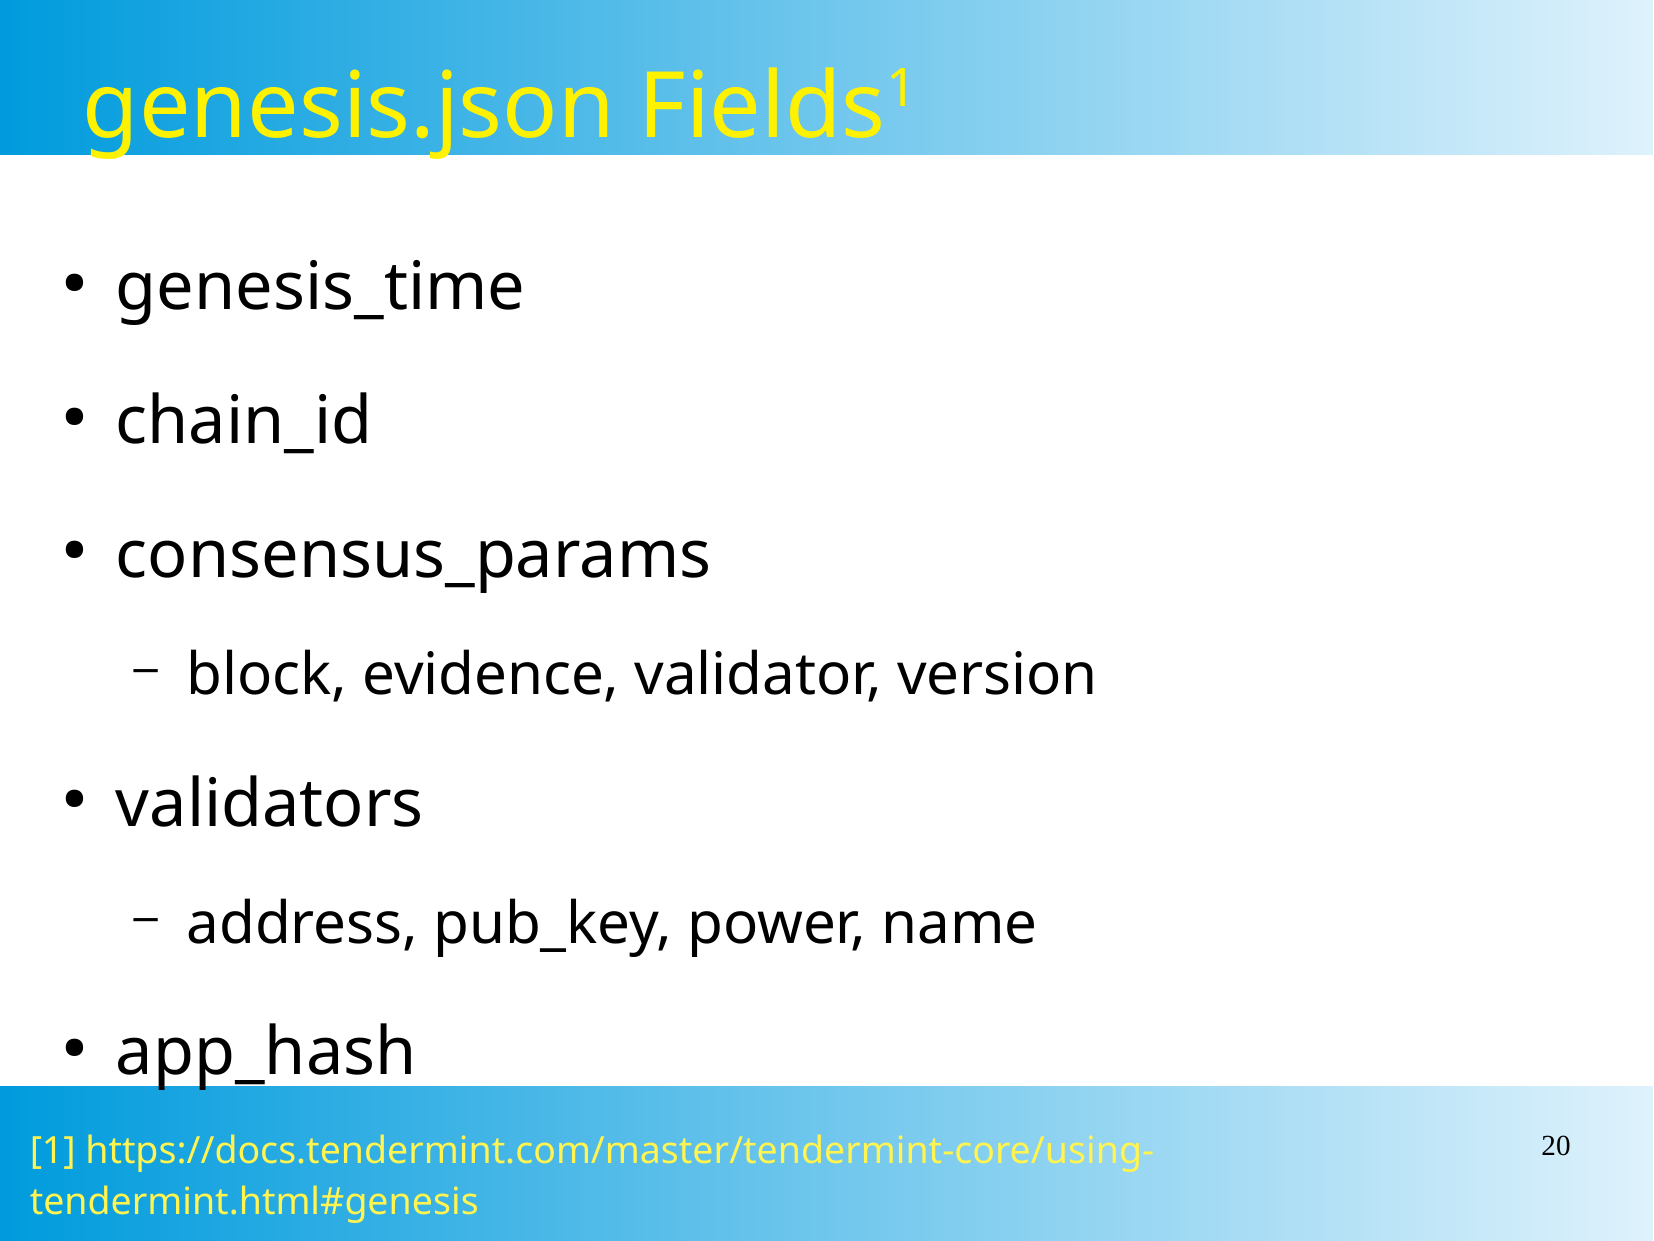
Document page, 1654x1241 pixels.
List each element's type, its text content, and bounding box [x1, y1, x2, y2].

title genesis.json Fields1 [82, 49, 1571, 155]
text_box [1] https://docs.tendermint.com/master/tendermint-core/using-tendermint.html#genesis [15, 1116, 1501, 1216]
list genesis_time chain_id consensus_params block, evidence, validator, version validators address, pub_key, power, name app_hash [45, 225, 1606, 1155]
